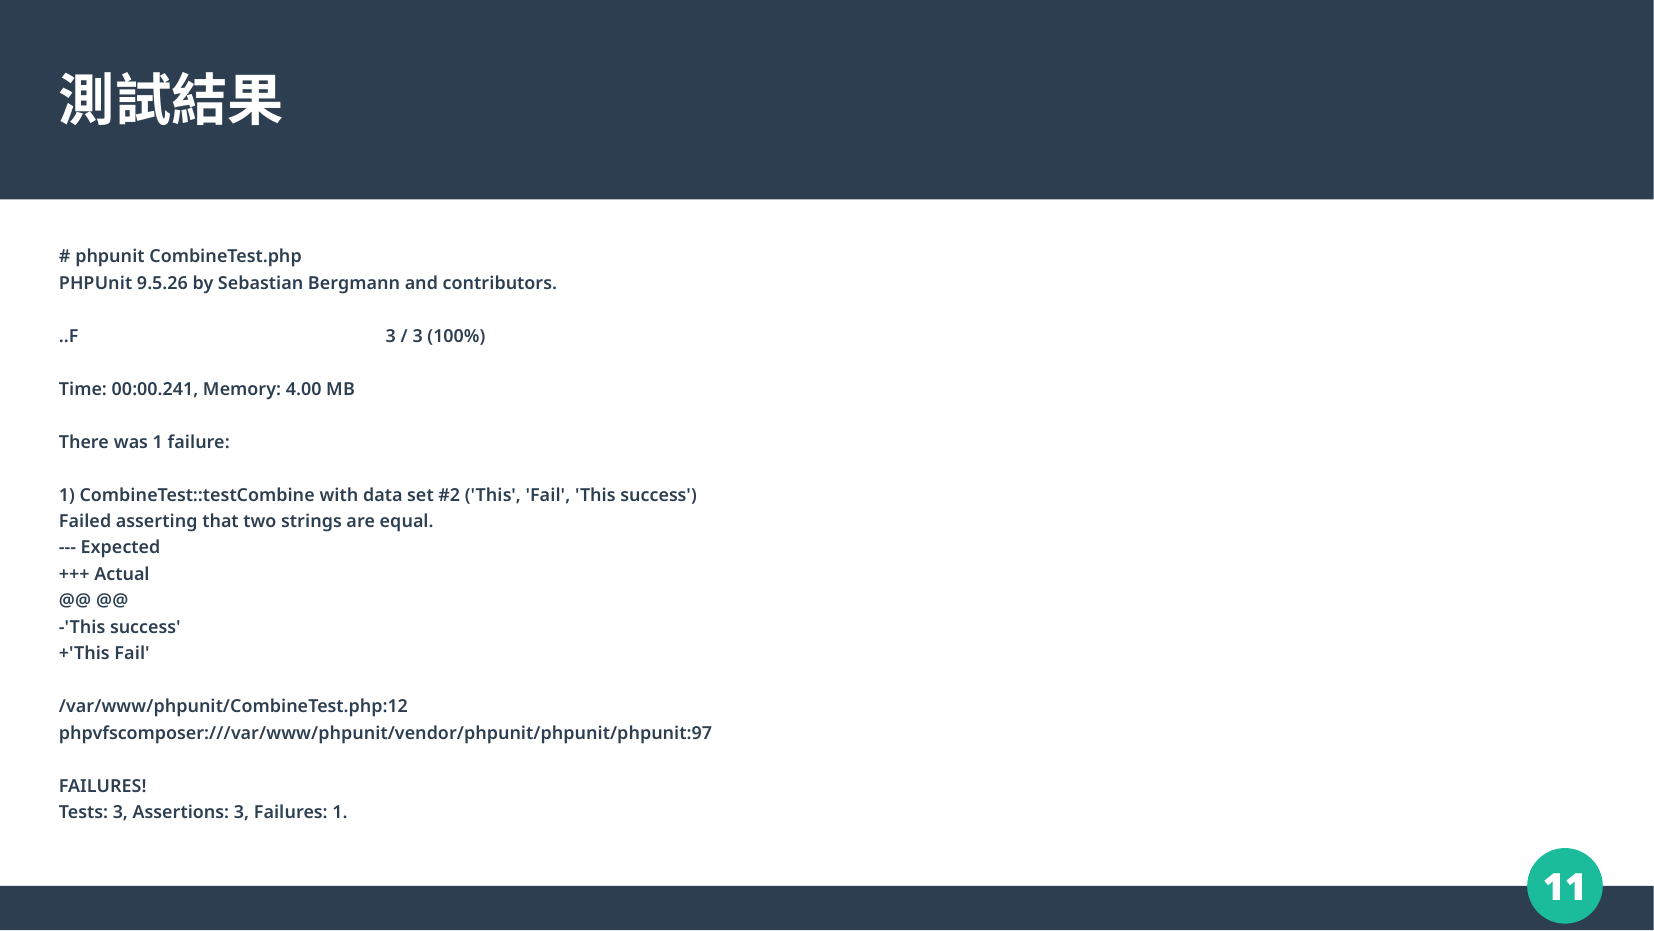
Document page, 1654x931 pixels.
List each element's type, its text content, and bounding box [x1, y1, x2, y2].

title 測試結果 [59, 37, 1595, 155]
list # phpunit CombineTest.php PHPUnit 9.5.26 by Sebastian Bergmann and contributors. ..F 3 / 3 (100%) Time: 00:00.241, Memory: 4.00 MB There was 1 failure: 1) CombineTest::testCombine with data set #2 ('This', 'Fail', 'This success') Failed asserting that two strings are equal. --- Expected +++ Actual @@ @@ -'This success' +'This Fail' /var/www/phpunit/CombineTest.php:12 phpvfscomposer:///var/www/phpunit/vendor/phpunit/phpunit/phpunit:97 FAILURES! Tests: 3, Assertions: 3, Failures: 1. [59, 243, 1595, 864]
